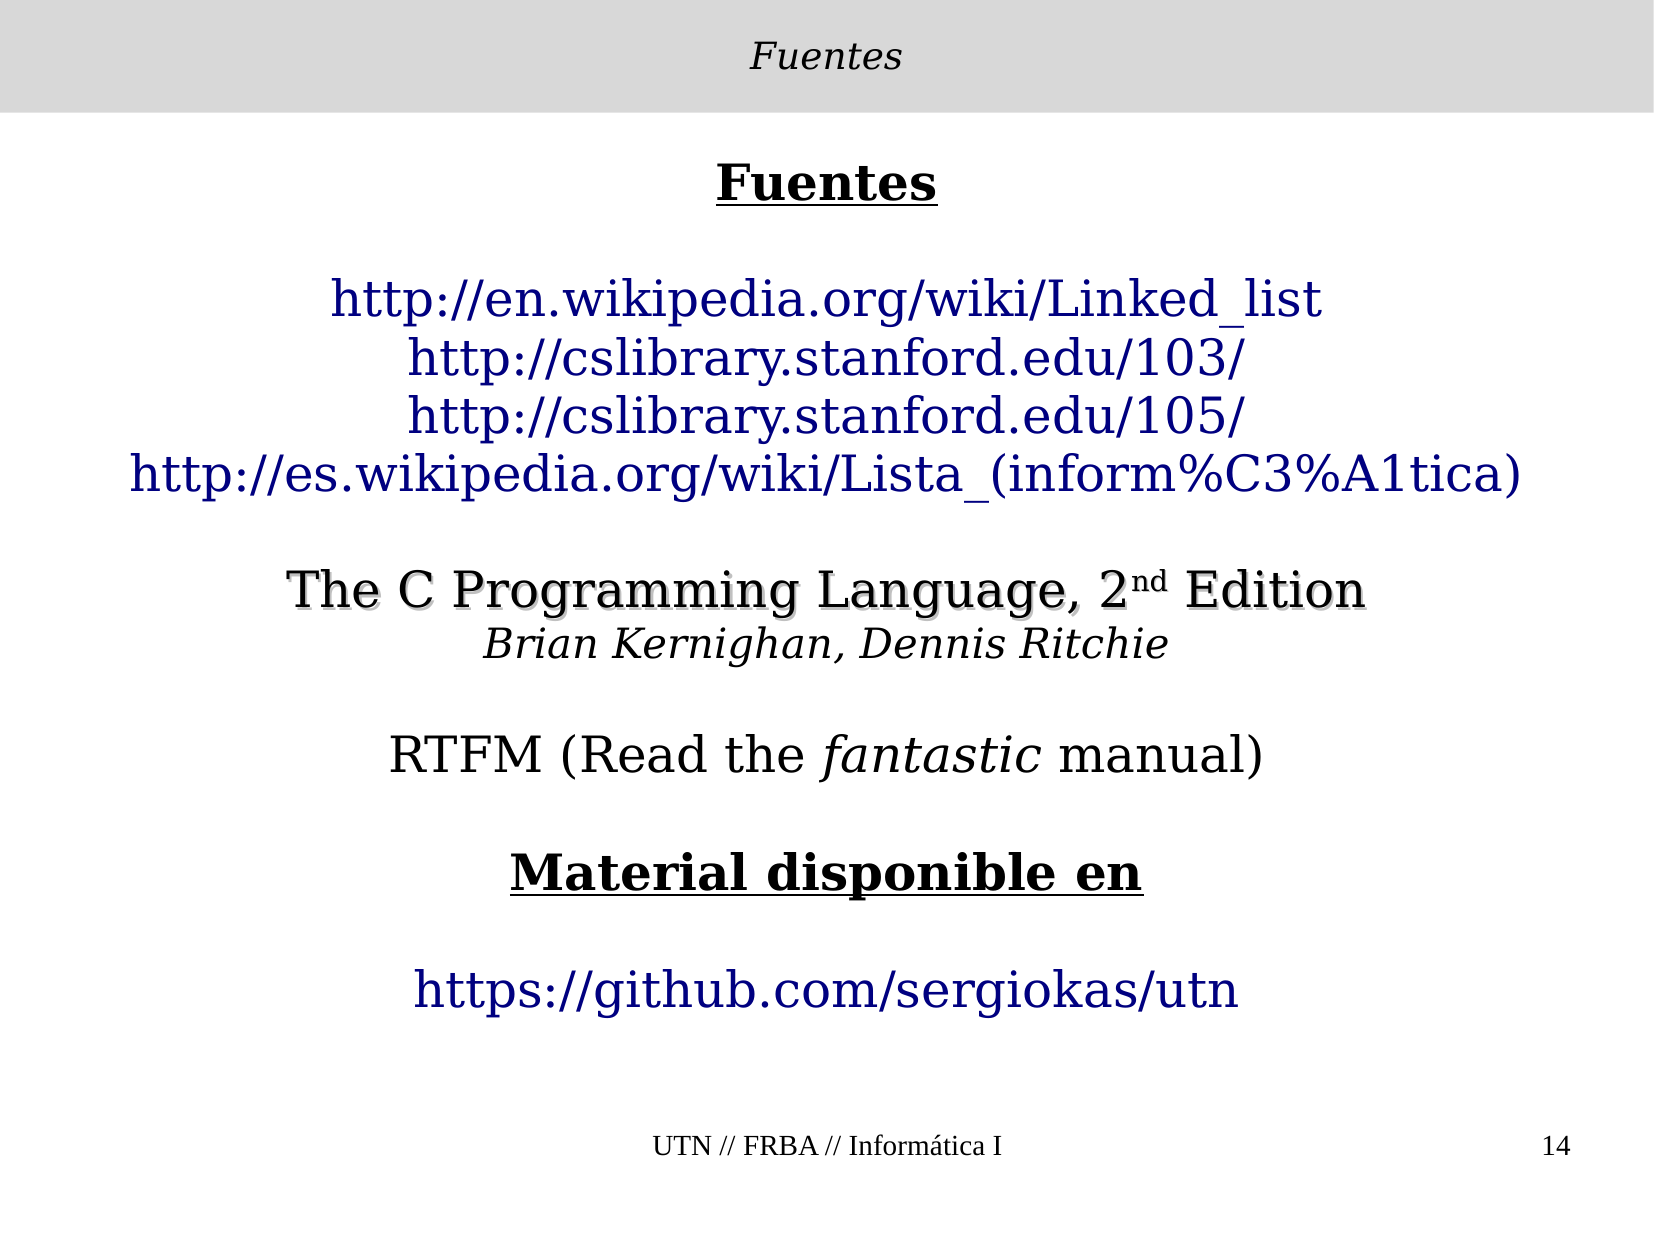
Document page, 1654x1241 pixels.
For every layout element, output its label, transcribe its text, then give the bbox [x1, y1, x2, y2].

text_box Fuentes http://en.wikipedia.org/wiki/Linked_list http://cslibrary.stanford.edu/103/ http://cslibrary.stanford.edu/105/ http://es.wikipedia.org/wiki/Lista_(inform%C3%A1tica) The C Programming Language, 2nd Edition Brian Kernighan, Dennis Ritchie RTFM (Read the fantastic manual) Material disponible en https://github.com/sergiokas/utn [39, 145, 1615, 1087]
text_box Fuentes [0, 0, 1654, 113]
